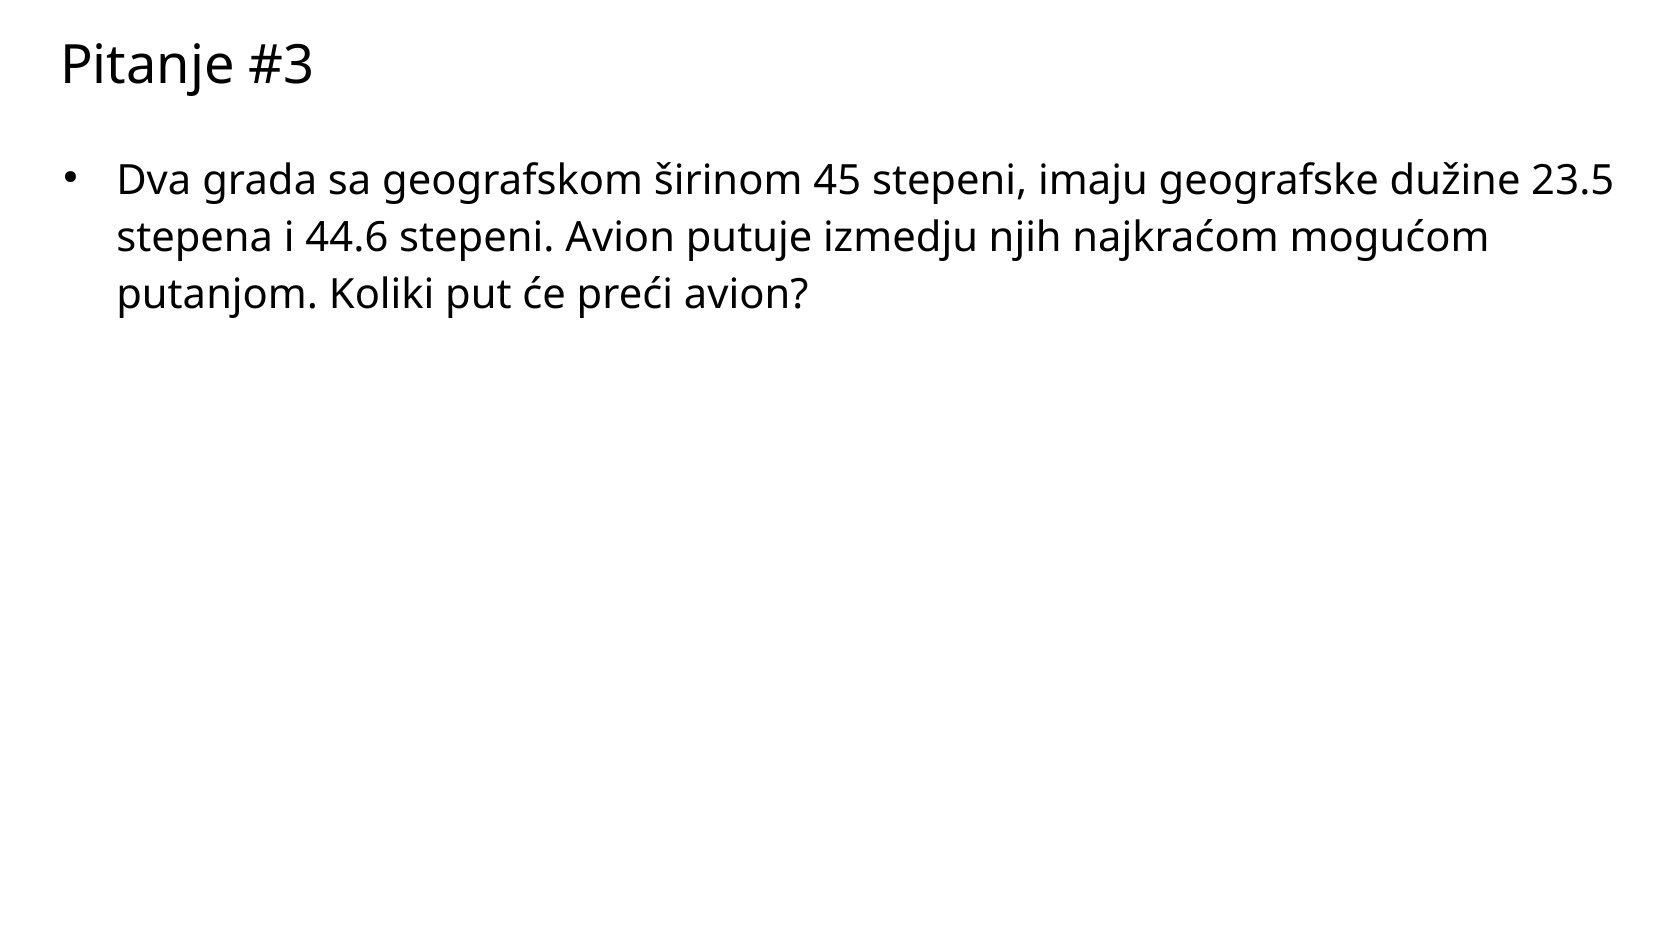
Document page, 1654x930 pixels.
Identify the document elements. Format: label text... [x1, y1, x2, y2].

title Pitanje #3 [59, 13, 1648, 113]
list Dva grada sa geografskom širinom 45 stepeni, imaju geografske dužine 23.5 stepena i 44.6 stepeni. Avion putuje izmedju njih najkraćom mogućom putanjom. Koliki put će preći avion? [45, 149, 1635, 880]
